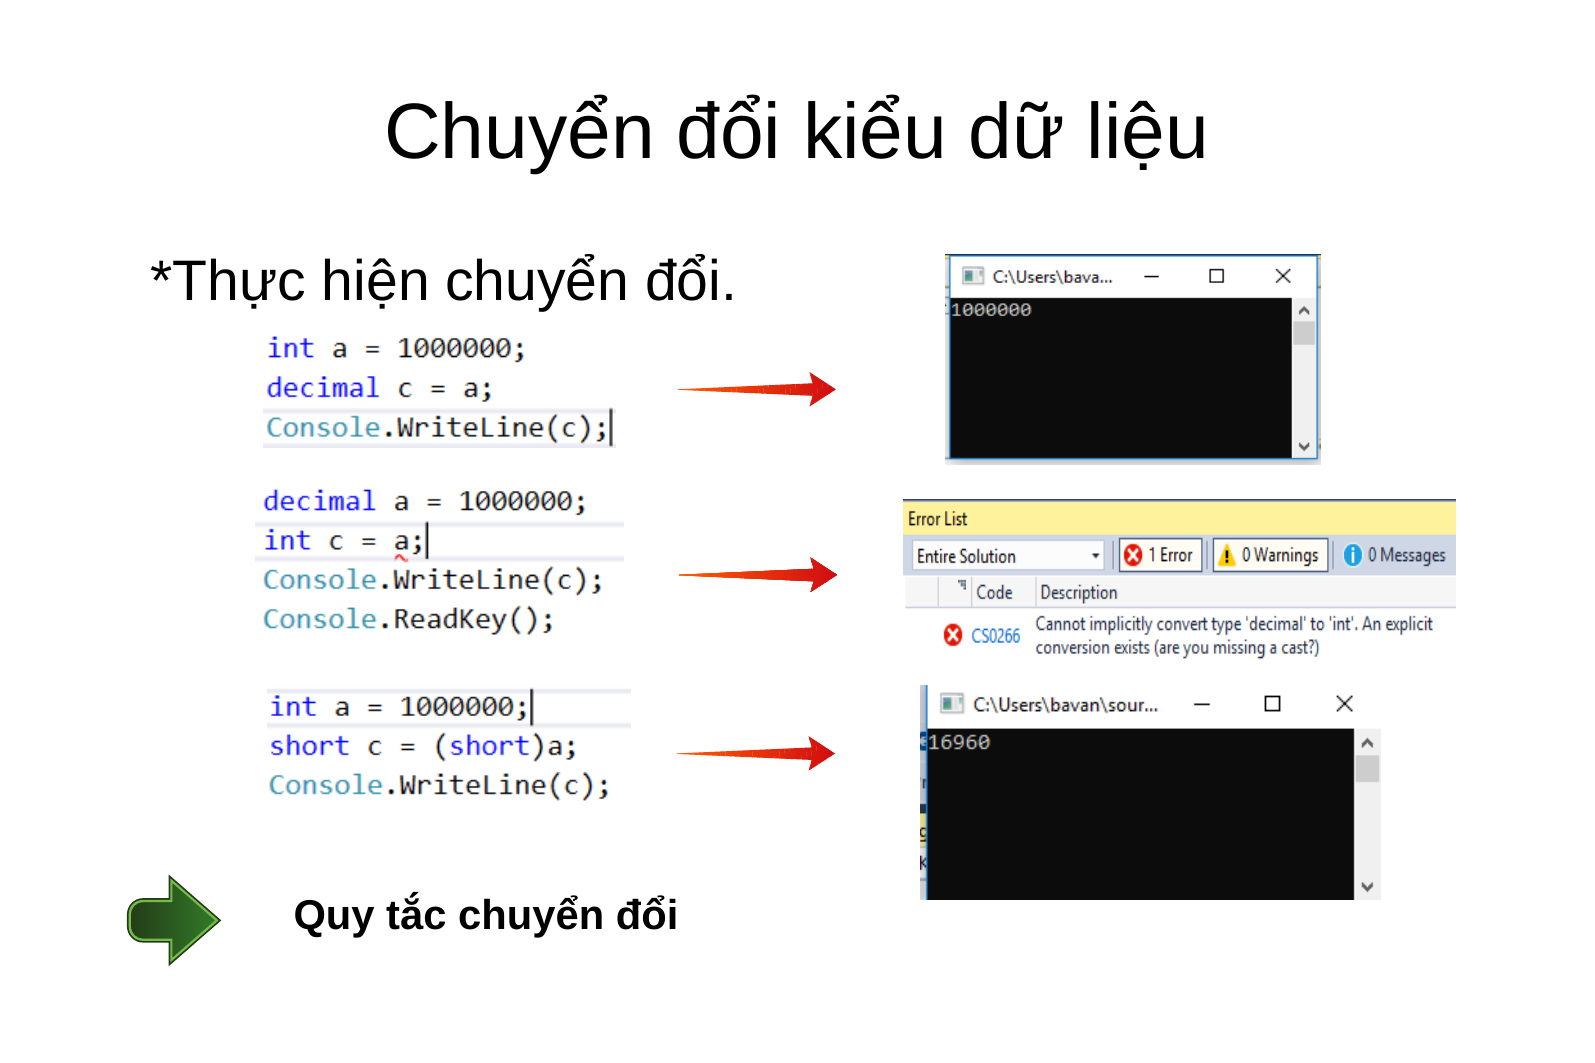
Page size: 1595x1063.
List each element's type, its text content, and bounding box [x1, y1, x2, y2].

picture [267, 680, 631, 811]
text_box Quy tắc chuyển đổi [278, 884, 721, 961]
list *Thực hiện chuyển đổi. [79, 248, 1515, 951]
picture [263, 329, 616, 448]
picture [945, 254, 1321, 466]
picture [674, 733, 839, 774]
picture [675, 369, 839, 409]
picture [255, 479, 624, 652]
picture [122, 870, 226, 971]
title Chuyển đổi kiểu dữ liệu [79, 42, 1515, 220]
picture [676, 555, 841, 595]
picture [903, 499, 1456, 901]
